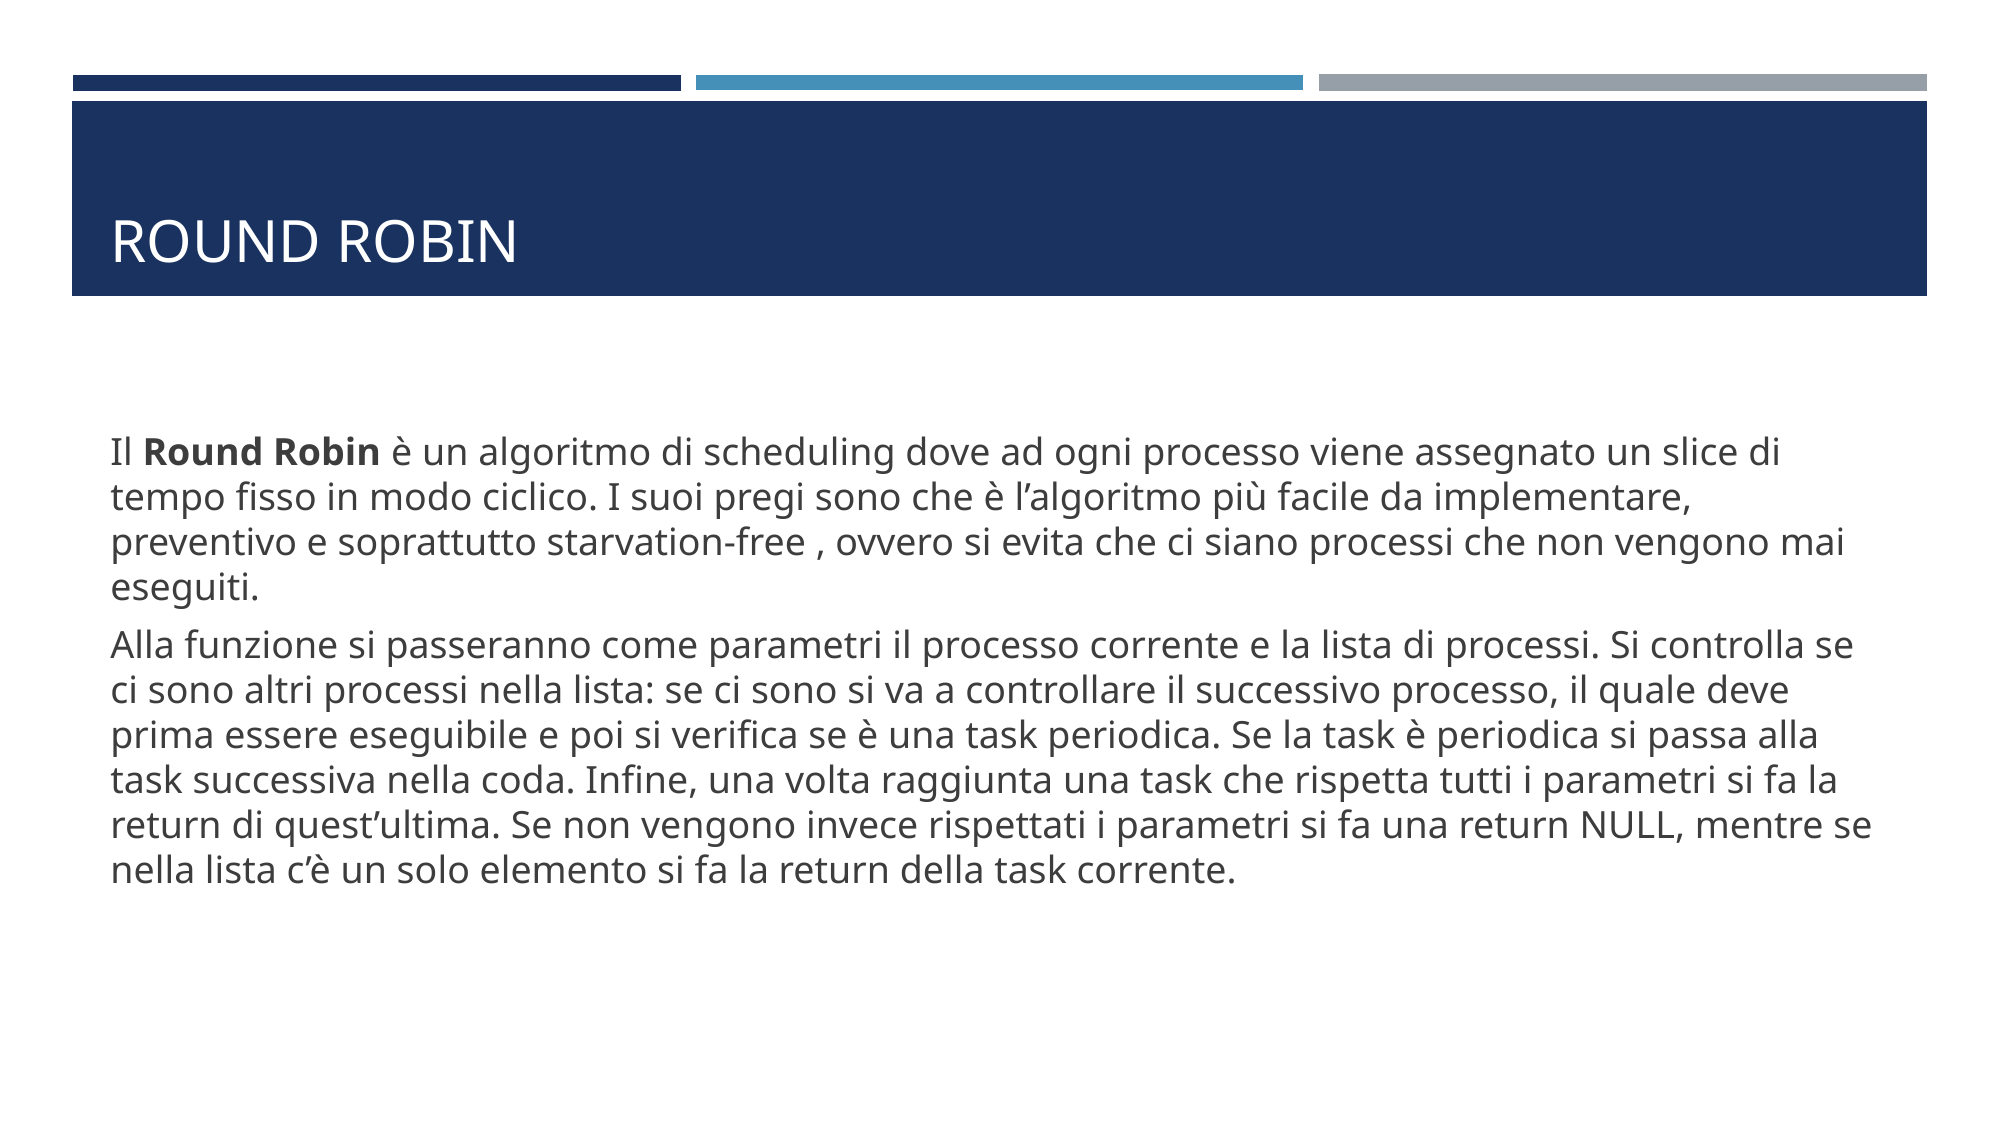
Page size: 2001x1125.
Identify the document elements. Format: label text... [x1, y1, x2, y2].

list Il Round Robin è un algoritmo di scheduling dove ad ogni processo viene assegnato un slice di tempo fisso in modo ciclico. I suoi pregi sono che è l’algoritmo più facile da implementare, preventivo e soprattutto starvation-free , ovvero si evita che ci siano processi che non vengono mai eseguiti. Alla funzione si passeranno come parametri il processo corrente e la lista di processi. Si controlla se ci sono altri processi nella lista: se ci sono si va a controllare il successivo processo, il quale deve prima essere eseguibile e poi si verifica se è una task periodica. Se la task è periodica si passa alla task successiva nella coda. Infine, una volta raggiunta una task che rispetta tutti i parametri si fa la return di quest’ultima. Se non vengono invece rispettati i parametri si fa una return NULL, mentre se nella lista c’è un solo elemento si fa la return della task corrente. [95, 357, 1905, 962]
title Round Robin [95, 115, 1905, 282]
